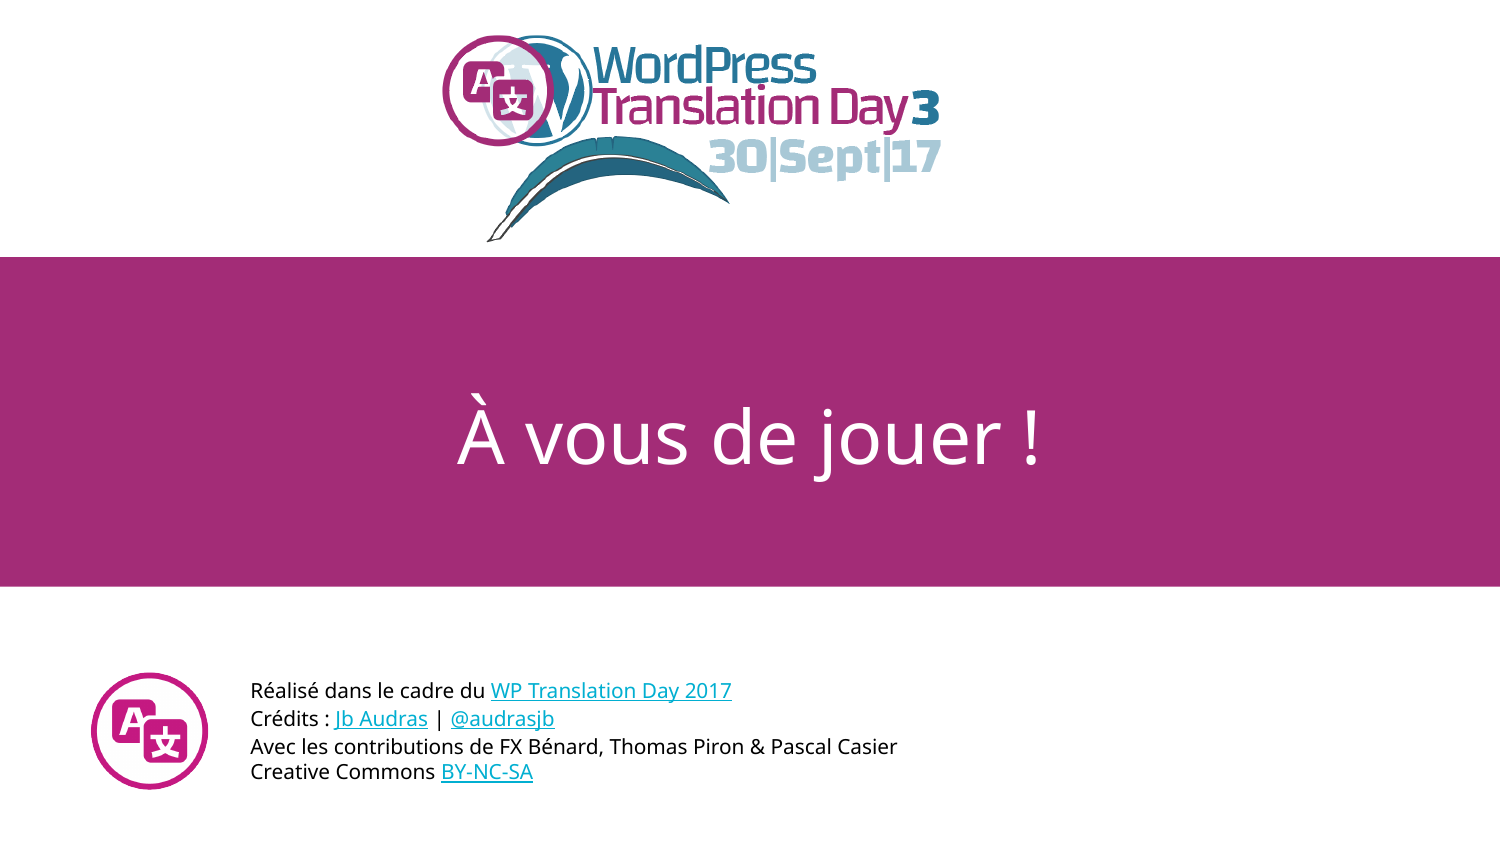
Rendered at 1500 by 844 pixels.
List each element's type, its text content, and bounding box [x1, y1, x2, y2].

picture [70, 664, 229, 798]
picture [407, 27, 979, 244]
title À vous de jouer ! [70, 309, 1430, 559]
text_box Réalisé dans le cadre du WP Translation Day 2017 Crédits : Jb Audras | @audrasjb Avec les contributions de FX Bénard, Thomas Piron & Pascal Casier Creative Commons BY-NC-SA [235, 662, 1399, 786]
